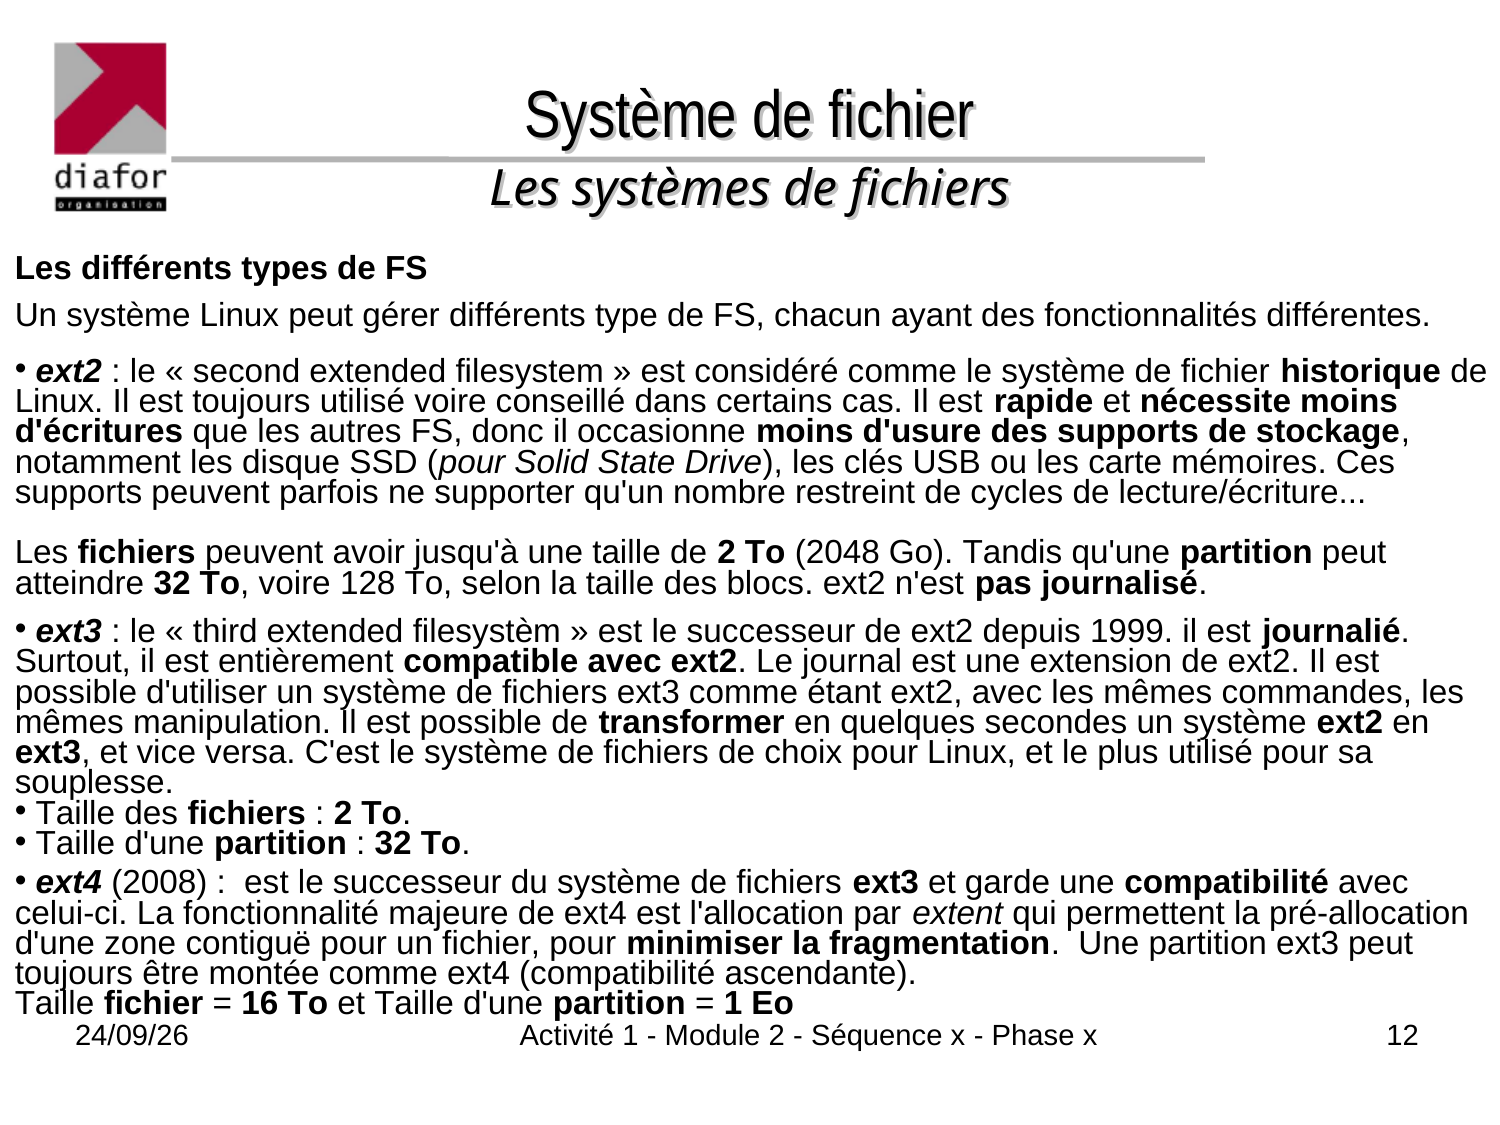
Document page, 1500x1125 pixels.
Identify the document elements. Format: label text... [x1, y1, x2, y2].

text_box ext4 (2008) : est le successeur du système de fichiers ext3 et garde une compatibilité avec celui-ci. La fonctionnalité majeure de ext4 est l'allocation par extent qui permettent la pré-allocation d'une zone contiguë pour un fichier, pour minimiser la fragmentation. Une partition ext3 peut toujours être montée comme ext4 (compatibilité ascendante). Taille fichier = 16 To et Taille d'une partition = 1 Eo [0, 862, 1500, 1029]
text_box ext2 : le « second extended filesystem » est considéré comme le système de fichier historique de Linux. Il est toujours utilisé voire conseillé dans certains cas. Il est rapide et nécessite moins d'écritures que les autres FS, donc il occasionne moins d'usure des supports de stockage, notamment les disque SSD (pour Solid State Drive), les clés USB ou les carte mémoires. Ces supports peuvent parfois ne supporter qu'un nombre restreint de cycles de lecture/écriture... Les fichiers peuvent avoir jusqu'à une taille de 2 To (2048 Go). Tandis qu'une partition peut atteindre 32 To, voire 128 To, selon la taille des blocs. ext2 n'est pas journalisé. [0, 350, 1500, 608]
text_box Les différents types de FS [0, 248, 444, 294]
title Système de fichier Les systèmes de fichiers [75, 45, 1426, 250]
text_box Un système Linux peut gérer différents type de FS, chacun ayant des fonctionnalités différentes. [0, 295, 1449, 341]
text_box ext3 : le « third extended filesystèm » est le successeur de ext2 depuis 1999. il est journalié. Surtout, il est entièrement compatible avec ext2. Le journal est une extension de ext2. Il est possible d'utiliser un système de fichiers ext3 comme étant ext2, avec les mêmes commandes, les mêmes manipulation. Il est possible de transformer en quelques secondes un système ext2 en ext3, et vice versa. C'est le système de fichiers de choix pour Linux, et le plus utilisé pour sa souplesse. Taille des fichiers : 2 To. Taille d'une partition : 32 To. [0, 610, 1491, 862]
picture [53, 42, 168, 213]
